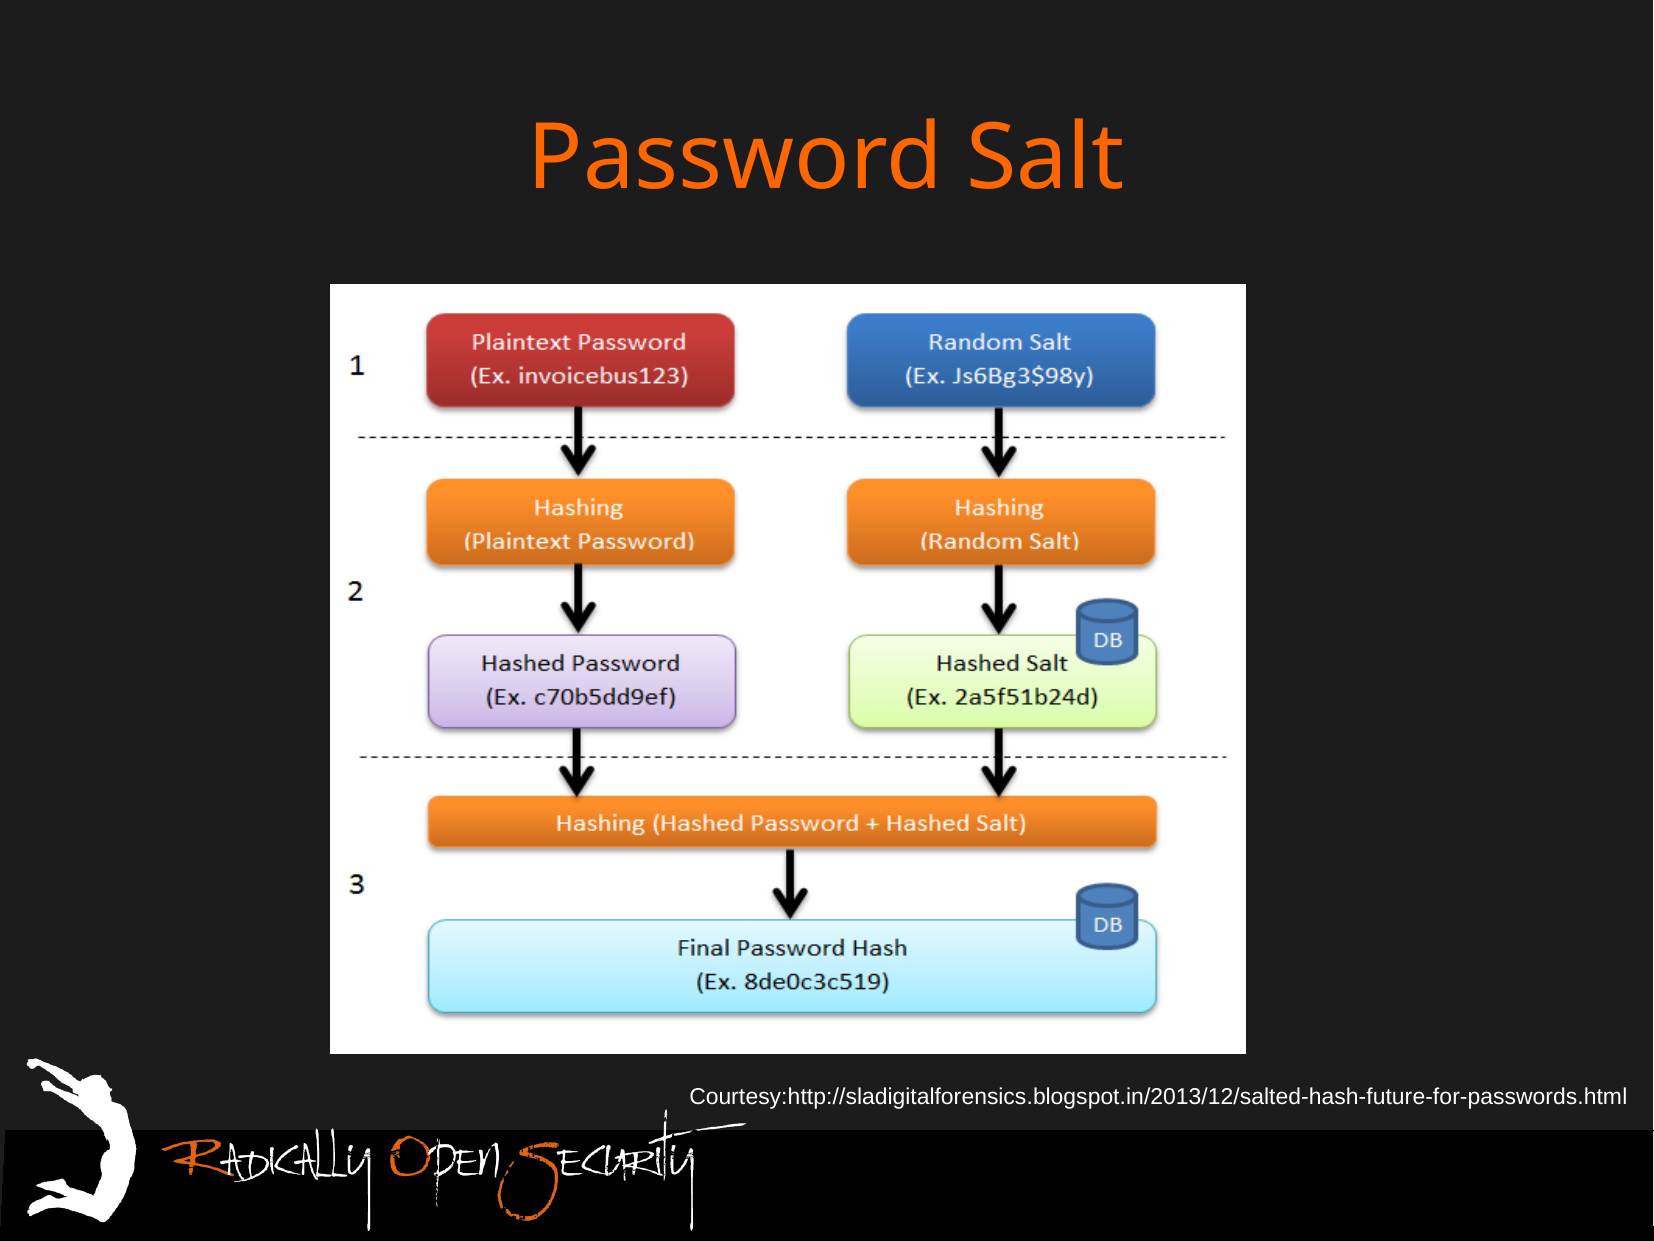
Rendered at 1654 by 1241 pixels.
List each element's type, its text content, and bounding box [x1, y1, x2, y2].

text_box Courtesy:http://sladigitalforensics.blogspot.in/2013/12/salted-hash-future-for-passwords.html [674, 1076, 1645, 1119]
title Password Salt [82, 49, 1571, 257]
picture [0, 284, 1246, 1241]
